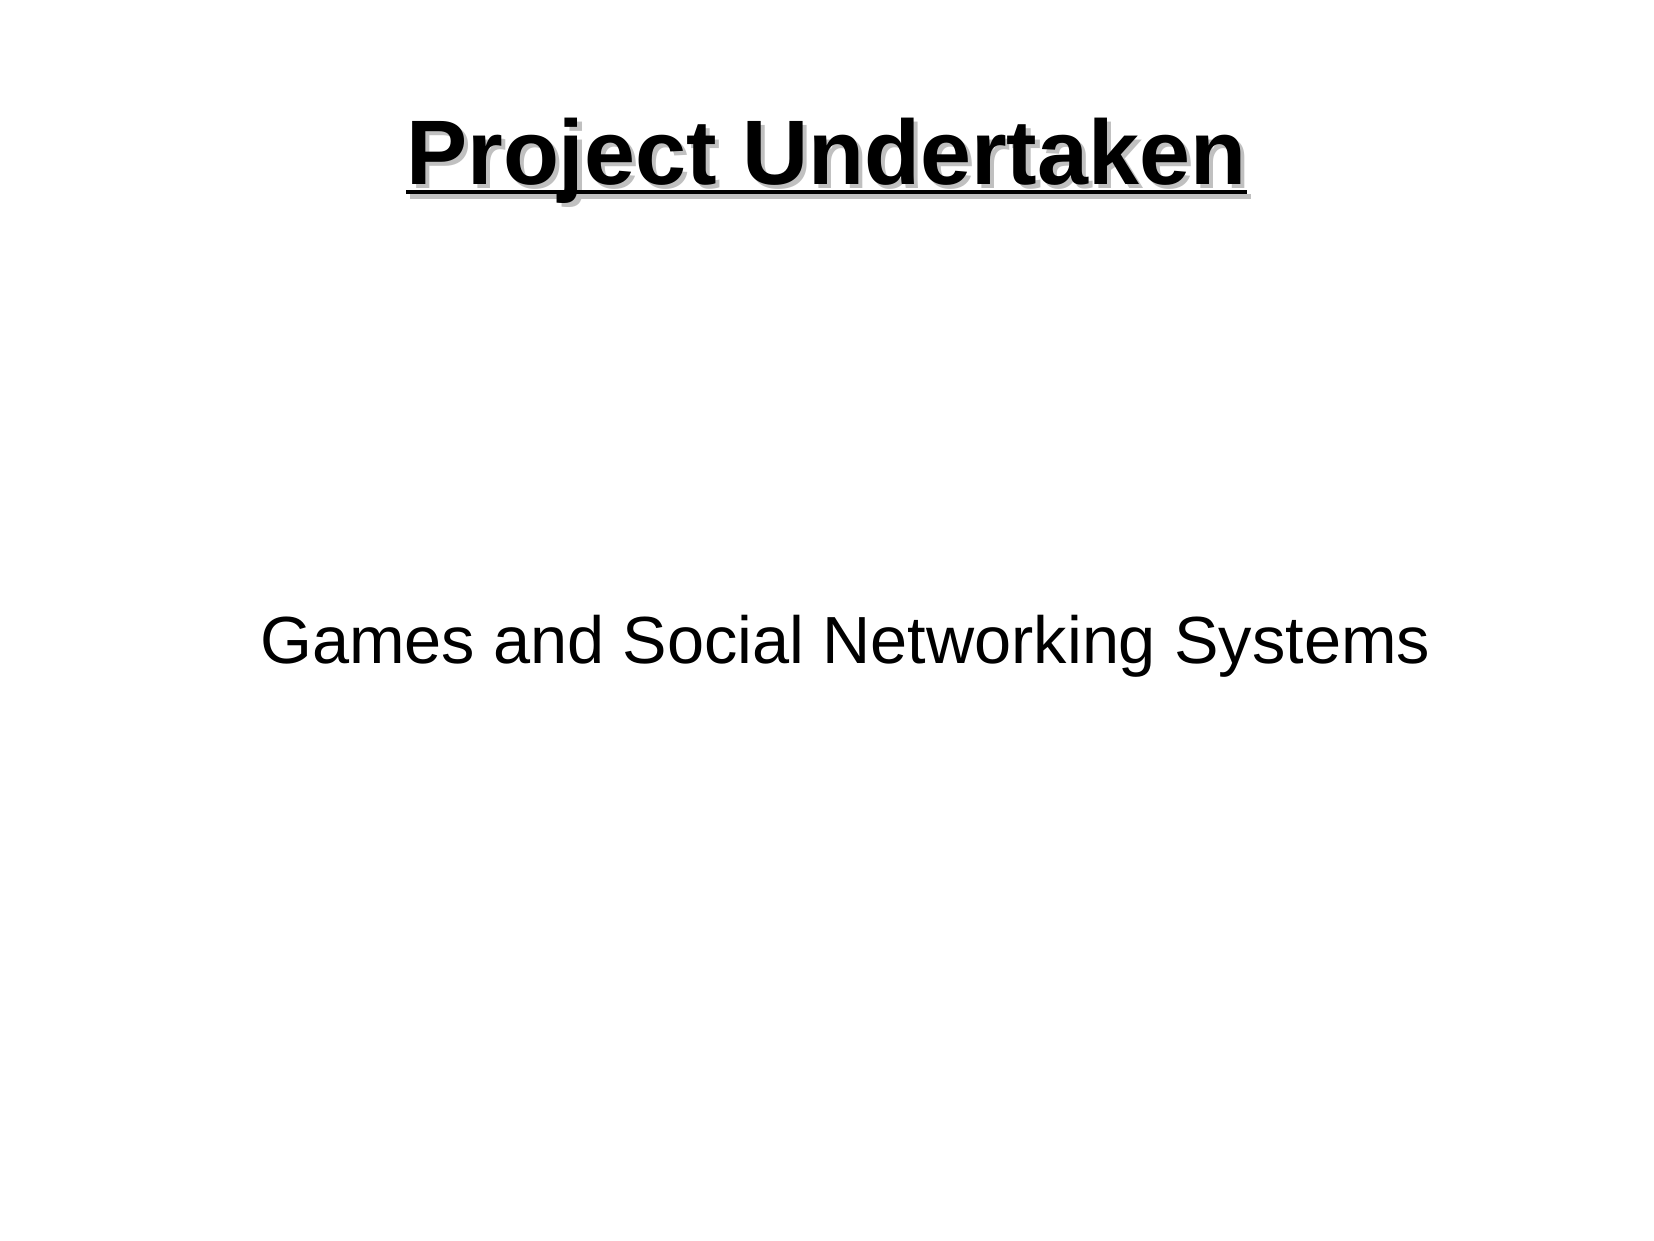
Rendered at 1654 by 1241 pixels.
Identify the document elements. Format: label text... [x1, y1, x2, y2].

list Games and Social Networking Systems [82, 290, 1538, 1010]
title Project Undertaken [82, 49, 1571, 257]
